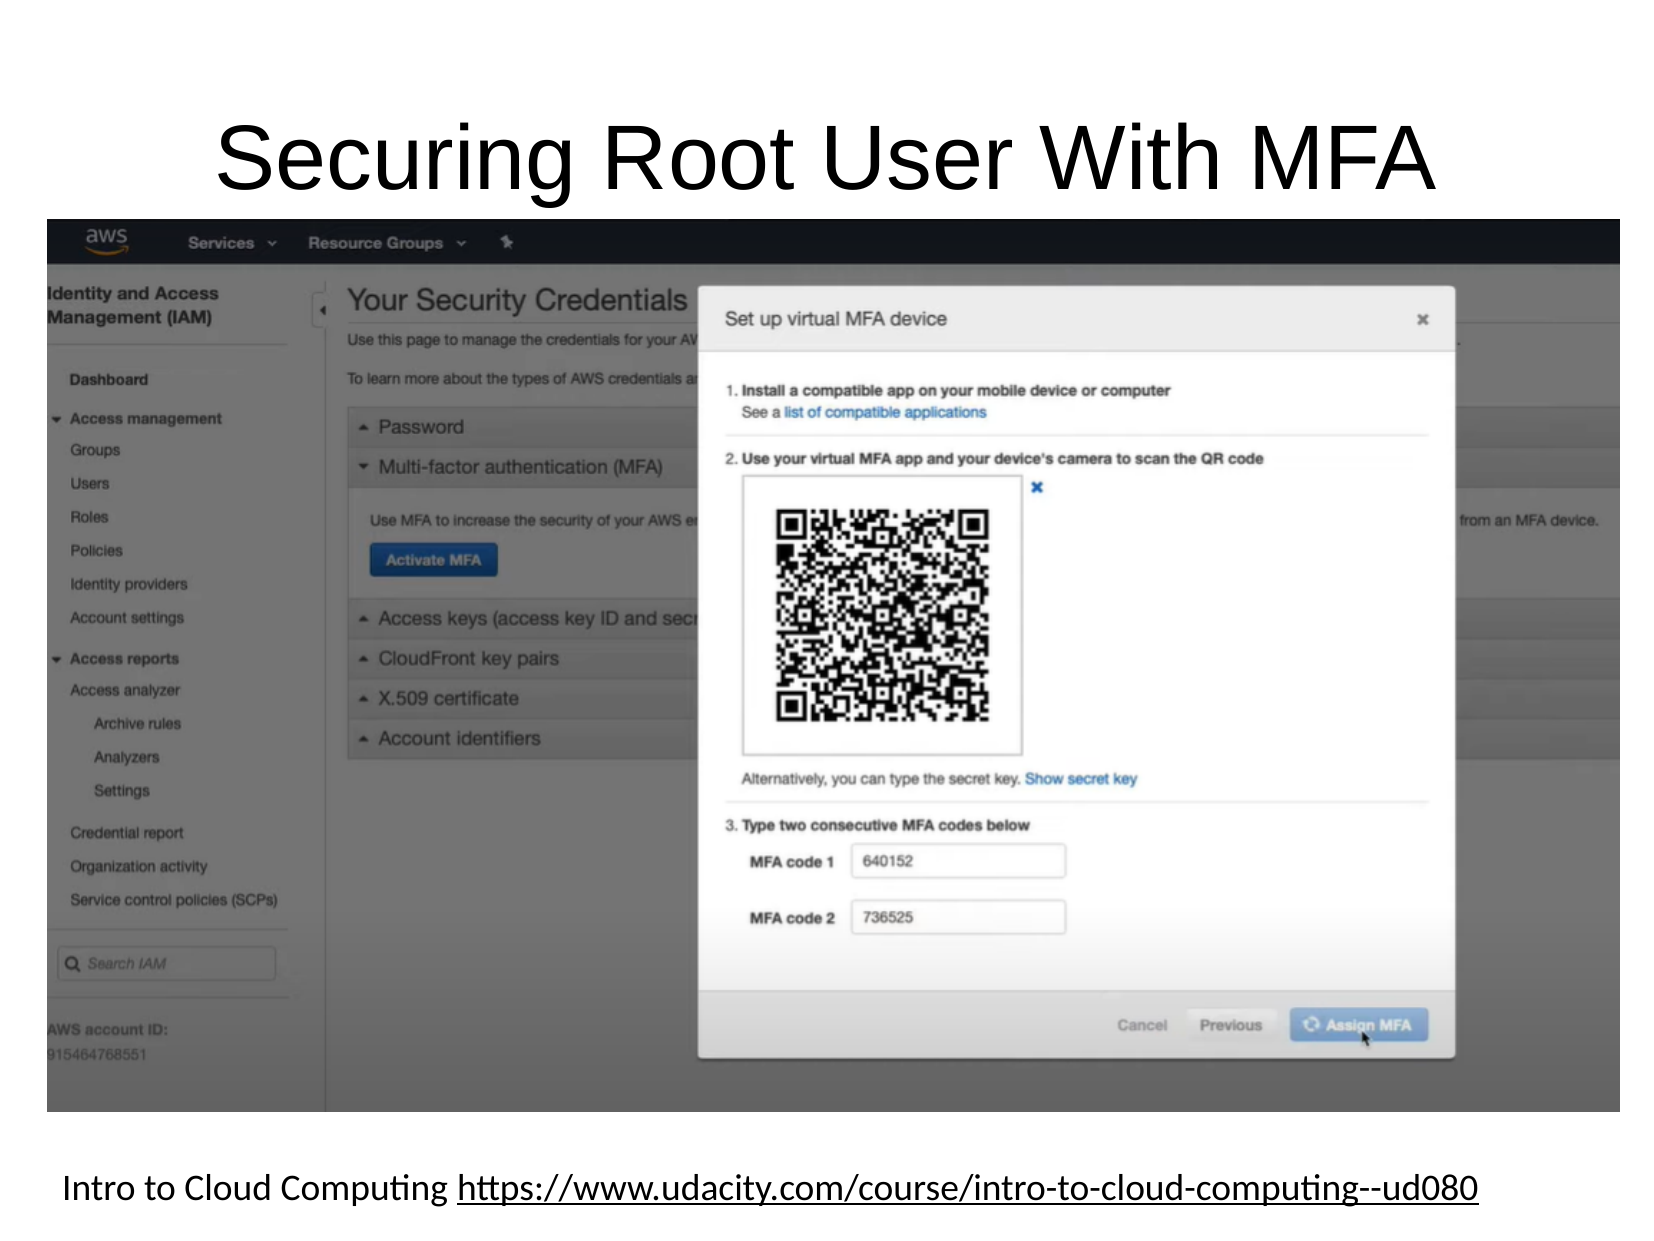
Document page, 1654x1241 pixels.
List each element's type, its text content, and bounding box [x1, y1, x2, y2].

title Securing Root User With MFA [82, 49, 1571, 219]
text_box Intro to Cloud Computing https://www.udacity.com/course/intro-to-cloud-computing--ud080 [47, 1164, 1620, 1241]
picture [47, 219, 1620, 1112]
